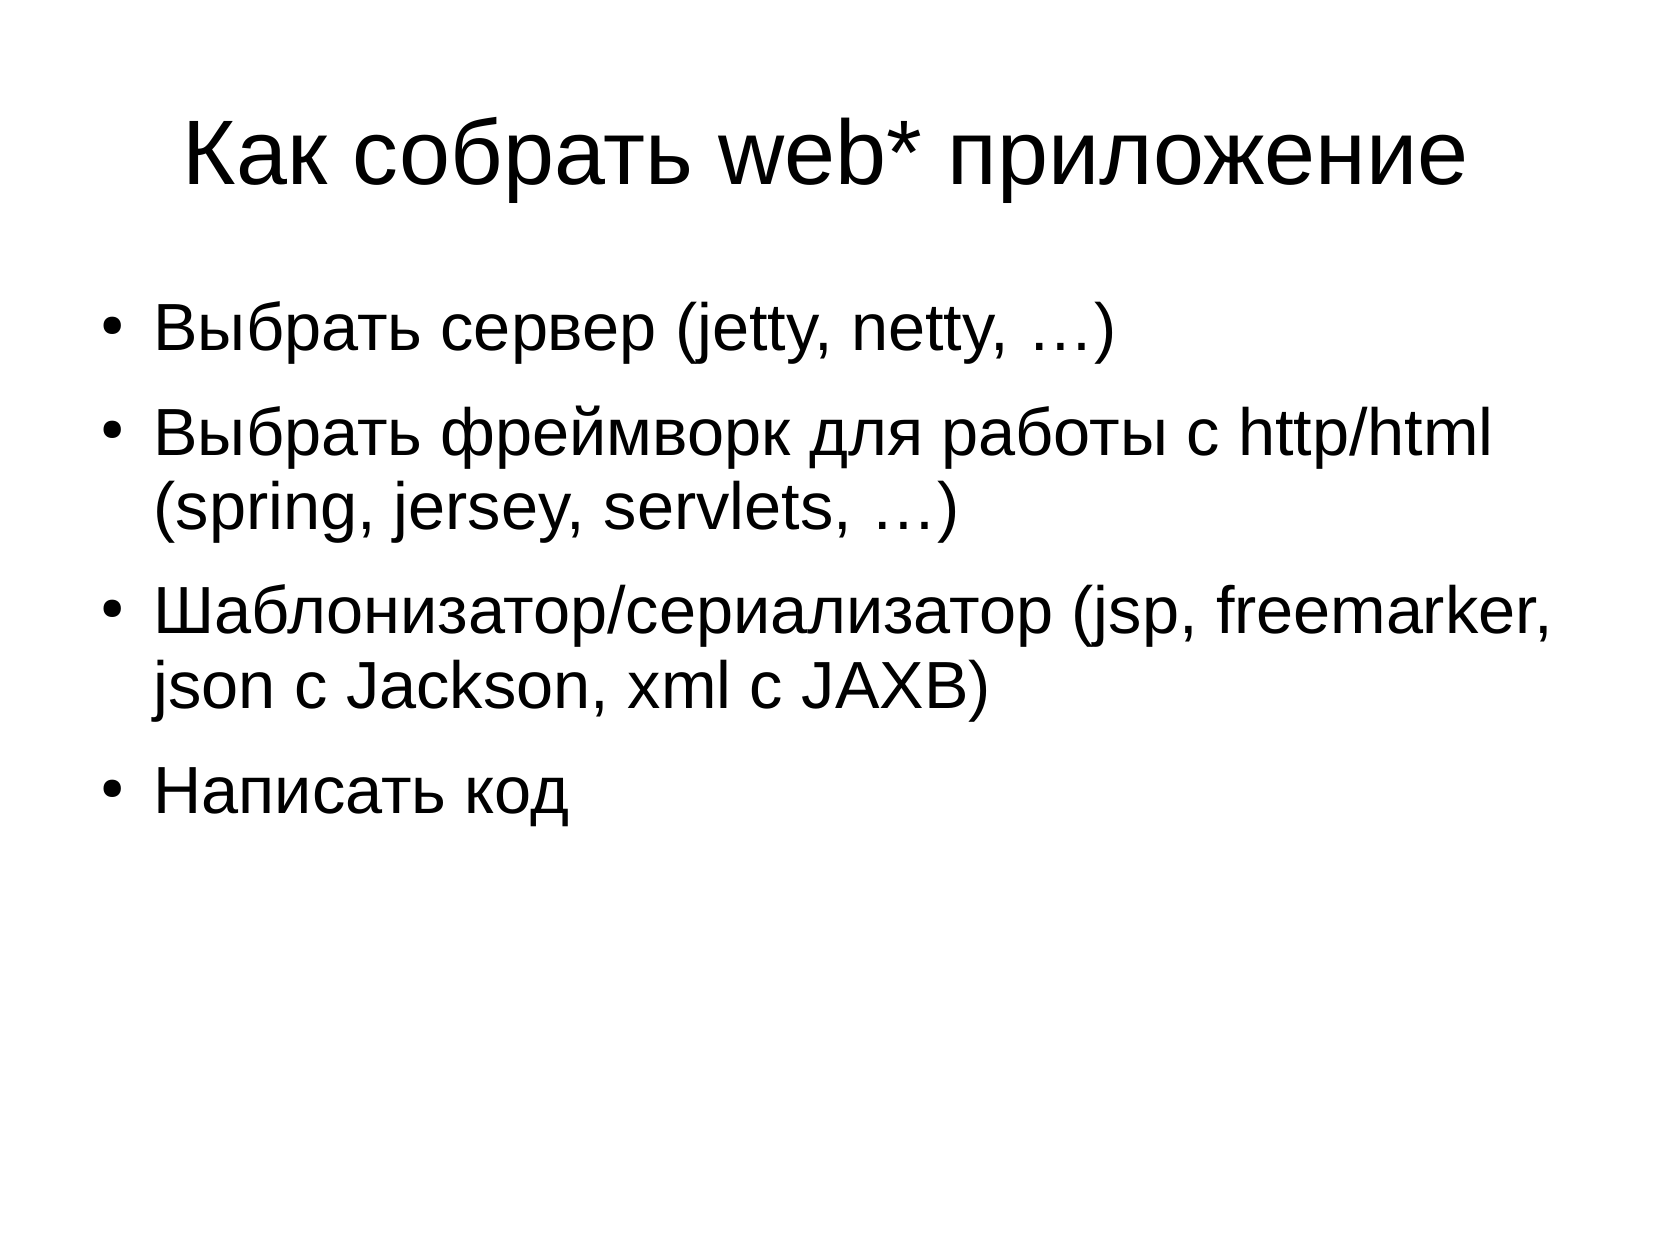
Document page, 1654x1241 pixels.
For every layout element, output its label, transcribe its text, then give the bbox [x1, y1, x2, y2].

list Выбрать сервер (jetty, netty, …) Выбрать фреймворк для работы с http/html (spring, jersey, servlets, …) Шаблонизатор/сериализатор (jsp, freemarker, json с Jackson, xml с JAXB) Написать код [82, 290, 1571, 1010]
title Как собрать web* приложение [82, 49, 1571, 257]
